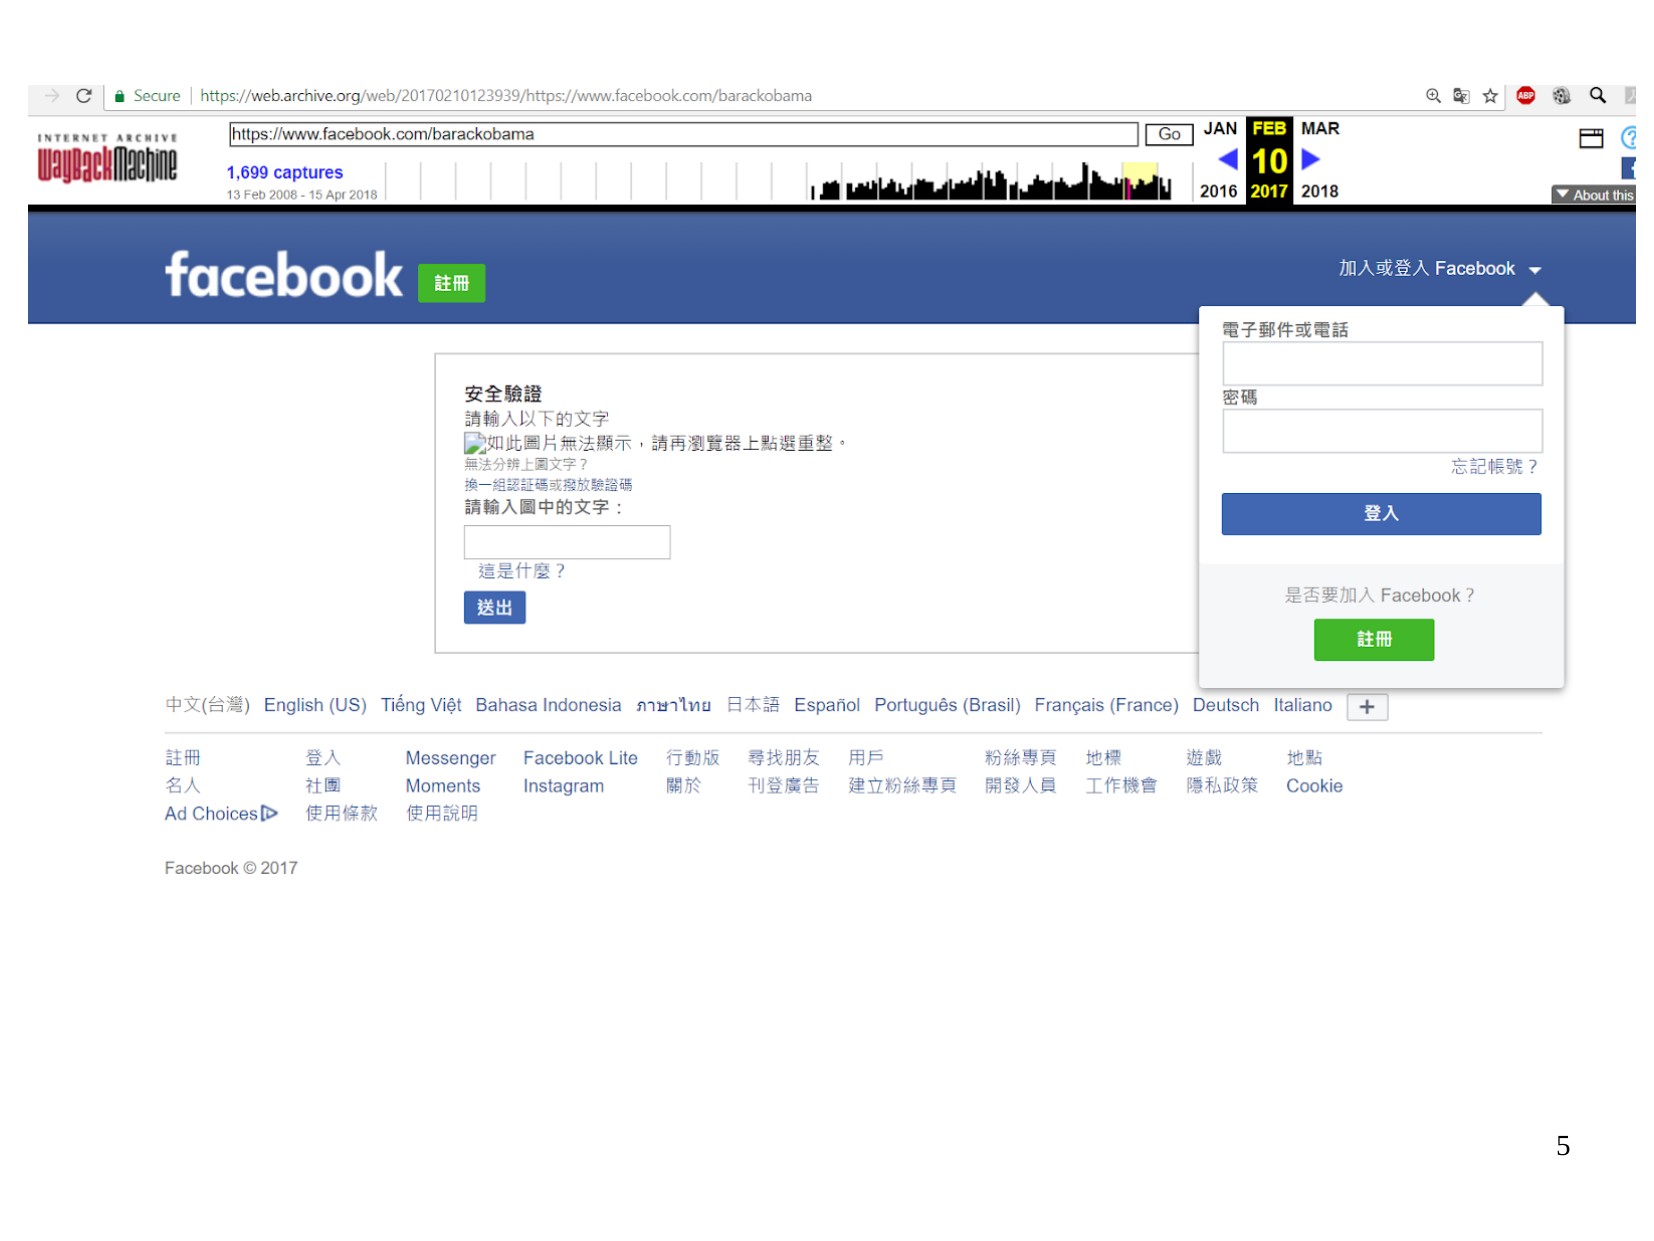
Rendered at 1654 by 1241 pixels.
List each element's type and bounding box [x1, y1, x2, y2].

picture [28, 85, 1636, 901]
